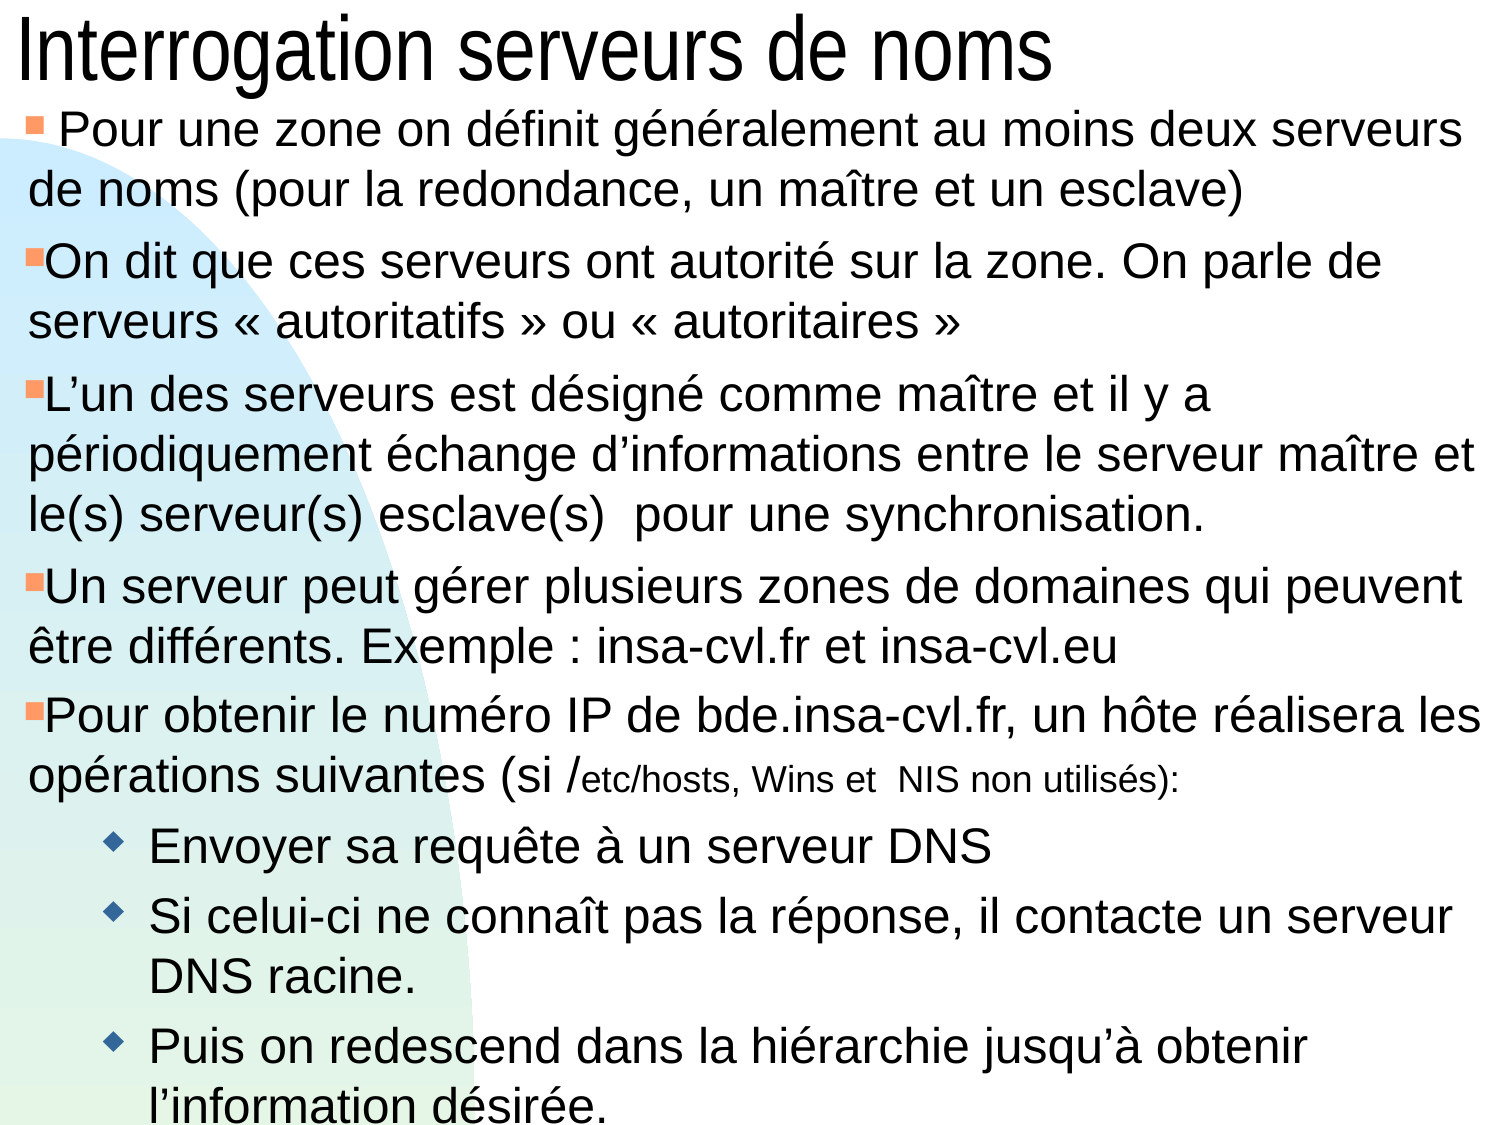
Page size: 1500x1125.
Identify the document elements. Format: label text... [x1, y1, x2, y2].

title Interrogation serveurs de noms [0, 0, 1463, 119]
subtitle Pour une zone on définit généralement au moins deux serveurs de noms (pour la redondance, un maître et un esclave) On dit que ces serveurs ont autorité sur la zone. On parle de serveurs « autoritatifs » ou « autoritaires » L’un des serveurs est désigné comme maître et il y a périodiquement échange d’informations entre le serveur maître et le(s) serveur(s) esclave(s) pour une synchronisation. Un serveur peut gérer plusieurs zones de domaines qui peuvent être différents. Exemple : insa-cvl.fr et insa-cvl.eu Pour obtenir le numéro IP de bde.insa-cvl.fr, un hôte réalisera les opérations suivantes (si /etc/hosts, Wins et NIS non utilisés): Envoyer sa requête à un serveur DNS Si celui-ci ne connaît pas la réponse, il contacte un serveur DNS racine. Puis on redescend dans la hiérarchie jusqu’à obtenir l’information désirée. [12, 88, 1500, 1125]
